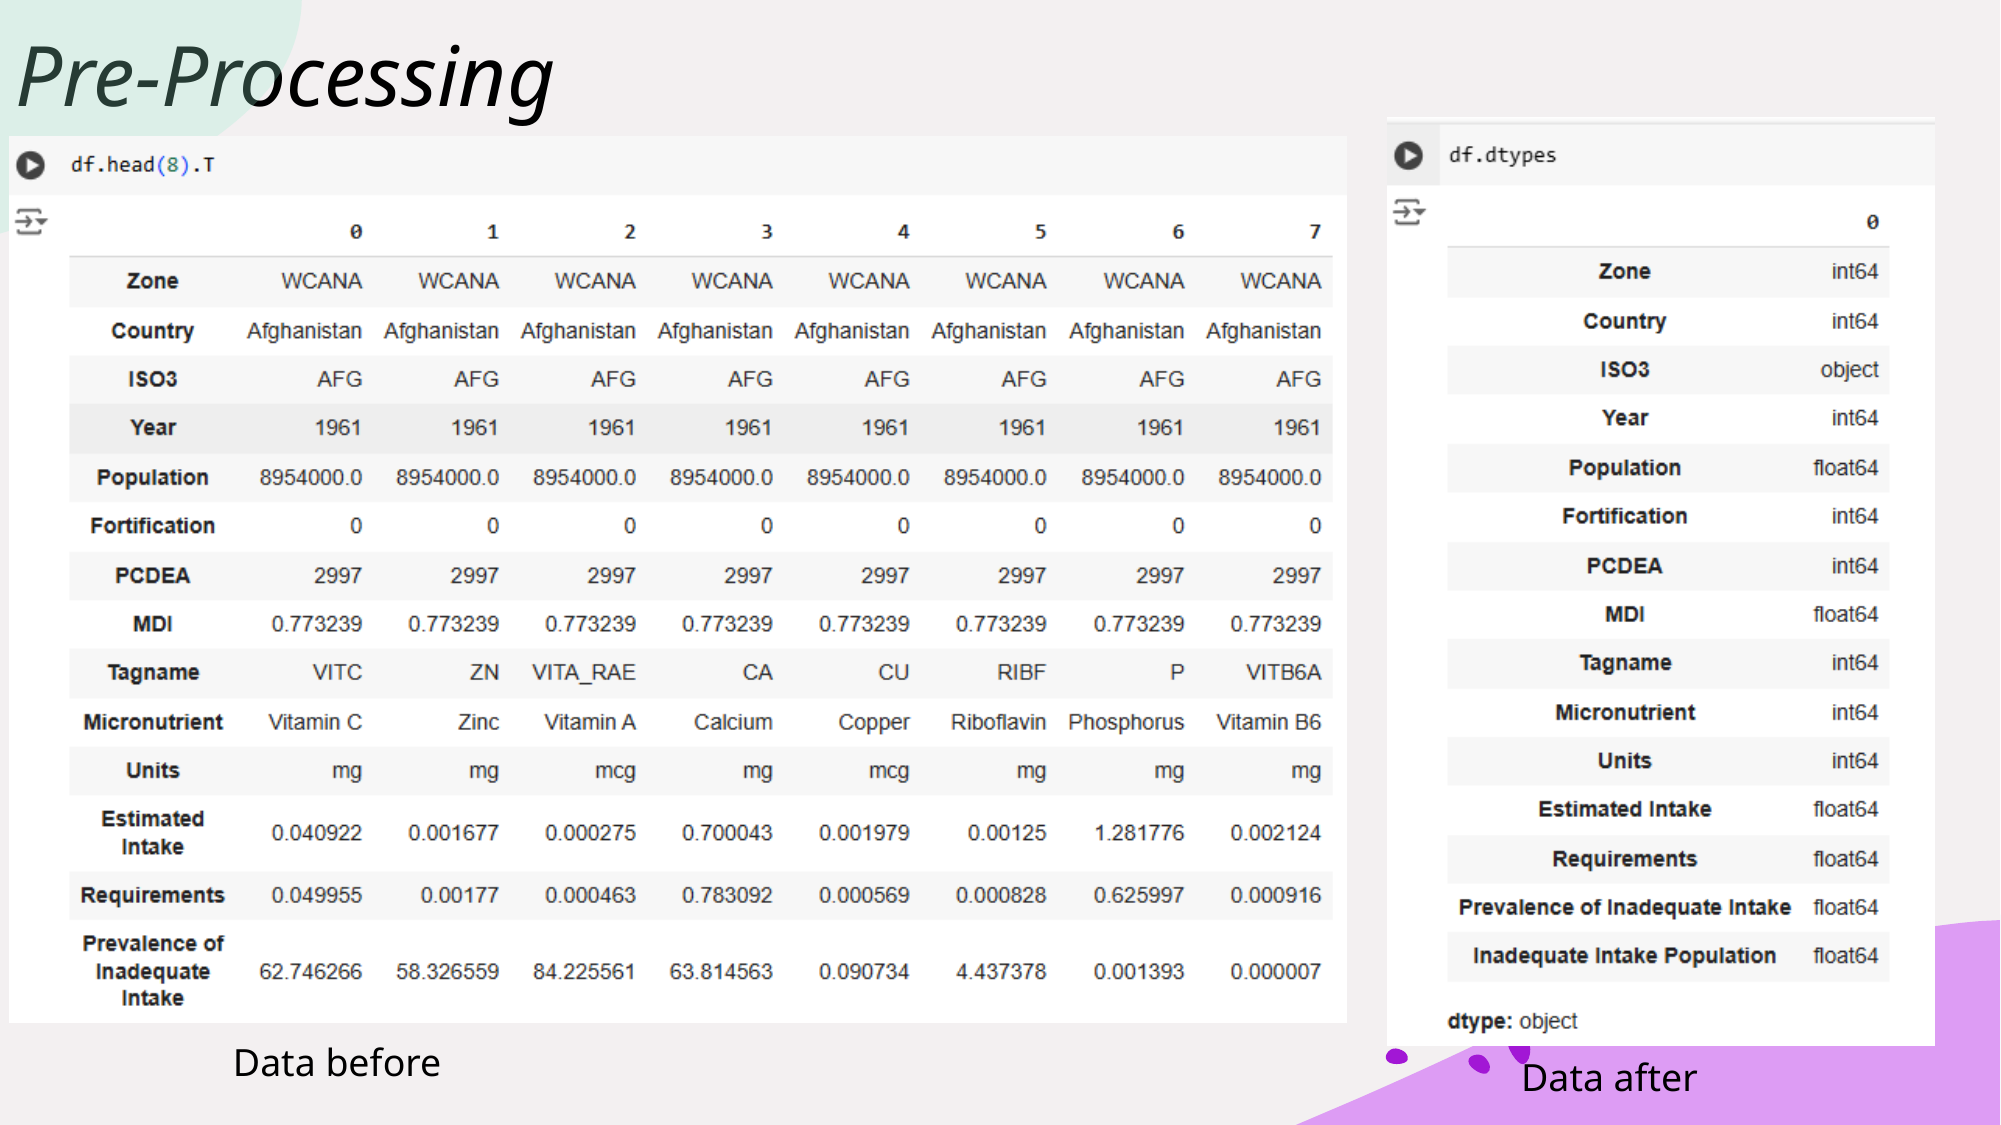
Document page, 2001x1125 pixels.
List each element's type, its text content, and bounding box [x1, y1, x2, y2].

picture [9, 136, 1347, 1023]
picture [1387, 117, 1935, 1046]
text_box Data before [217, 1031, 719, 1092]
text_box [0, 0, 2000, 1125]
text_box Data after [1506, 1046, 2000, 1108]
title Pre-Processing [224, 0, 1138, 132]
